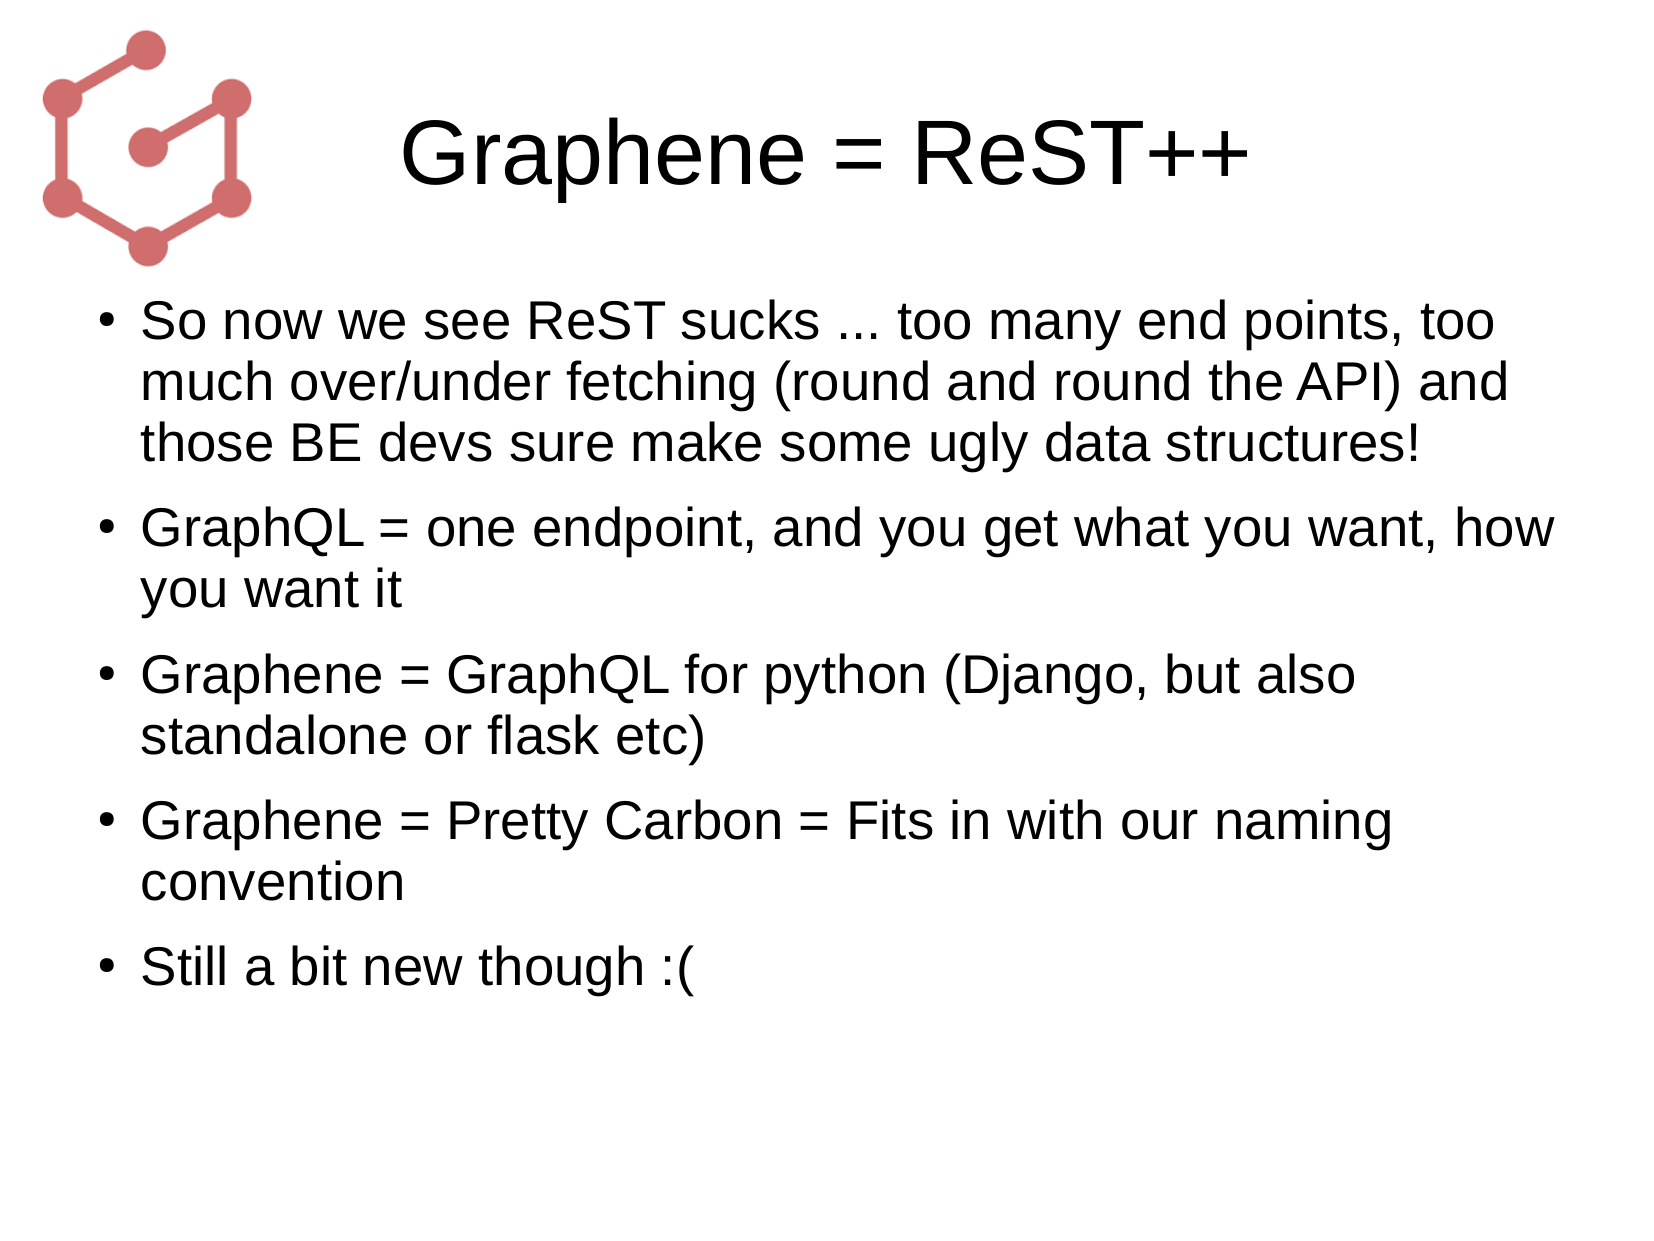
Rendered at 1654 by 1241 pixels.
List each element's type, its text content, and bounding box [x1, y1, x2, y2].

title Graphene = ReST++ [272, 49, 1571, 257]
picture [23, 23, 272, 272]
list So now we see ReST sucks ... too many end points, too much over/under fetching (round and round the API) and those BE devs sure make some ugly data structures! GraphQL = one endpoint, and you get what you want, how you want it Graphene = GraphQL for python (Django, but also standalone or flask etc) Graphene = Pretty Carbon = Fits in with our naming convention Still a bit new though :( [82, 290, 1571, 1010]
